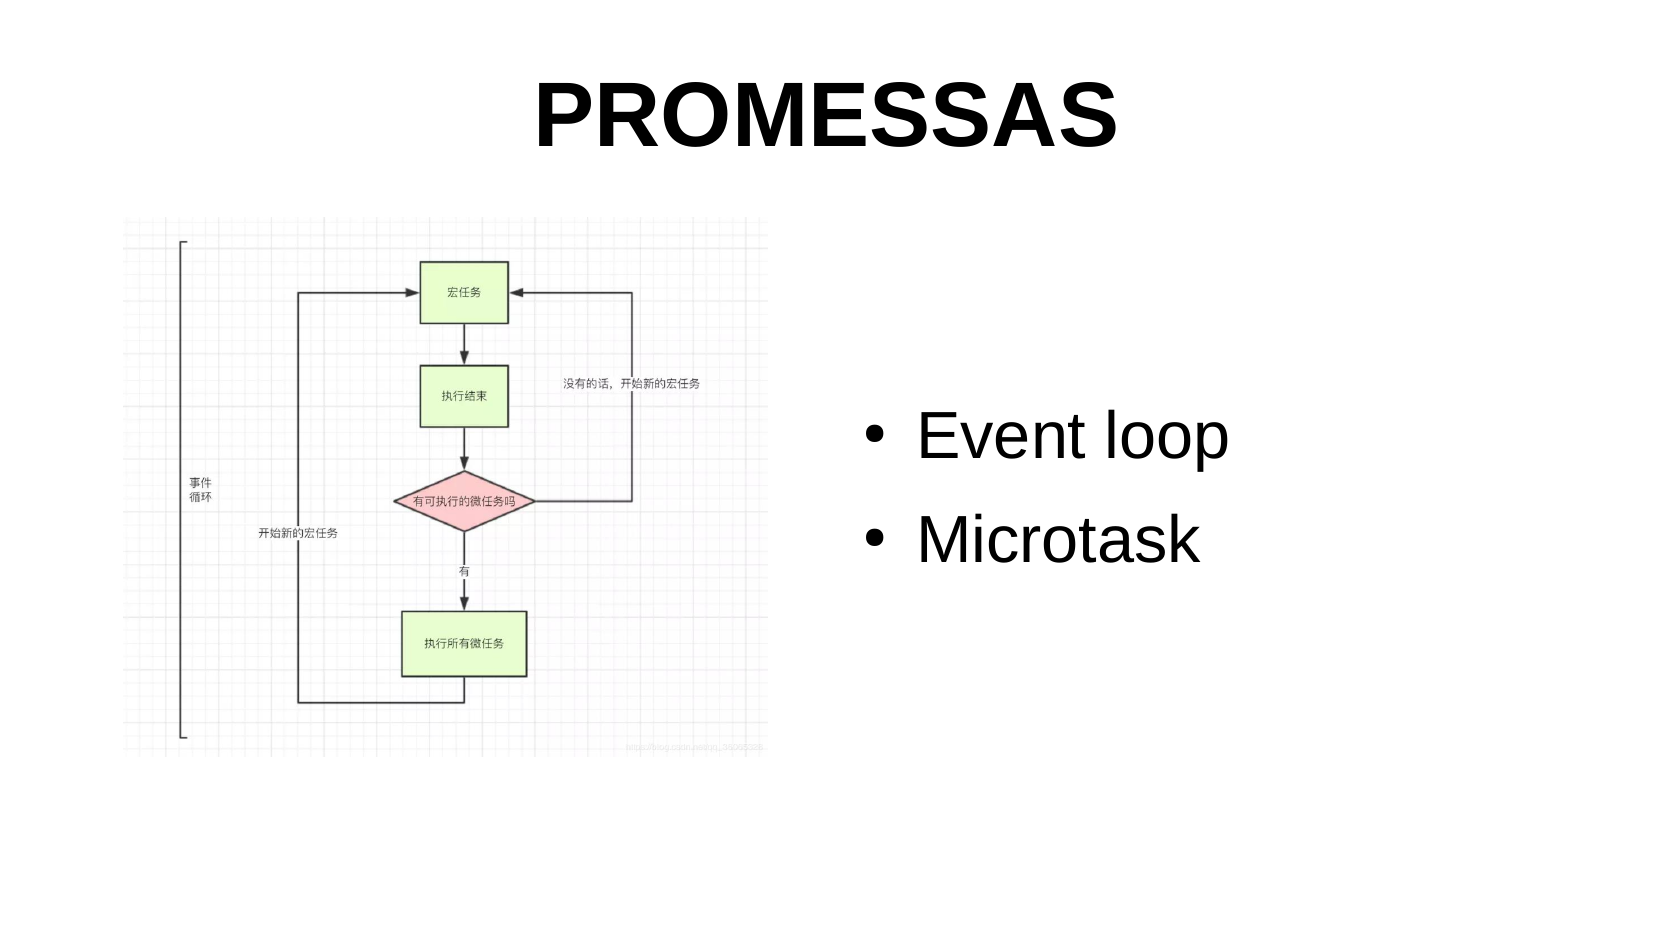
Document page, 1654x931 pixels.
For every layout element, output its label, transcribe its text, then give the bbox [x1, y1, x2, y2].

list Event loop Microtask [845, 217, 1572, 758]
picture [123, 217, 768, 758]
title PROMESSAS [82, 37, 1571, 193]
